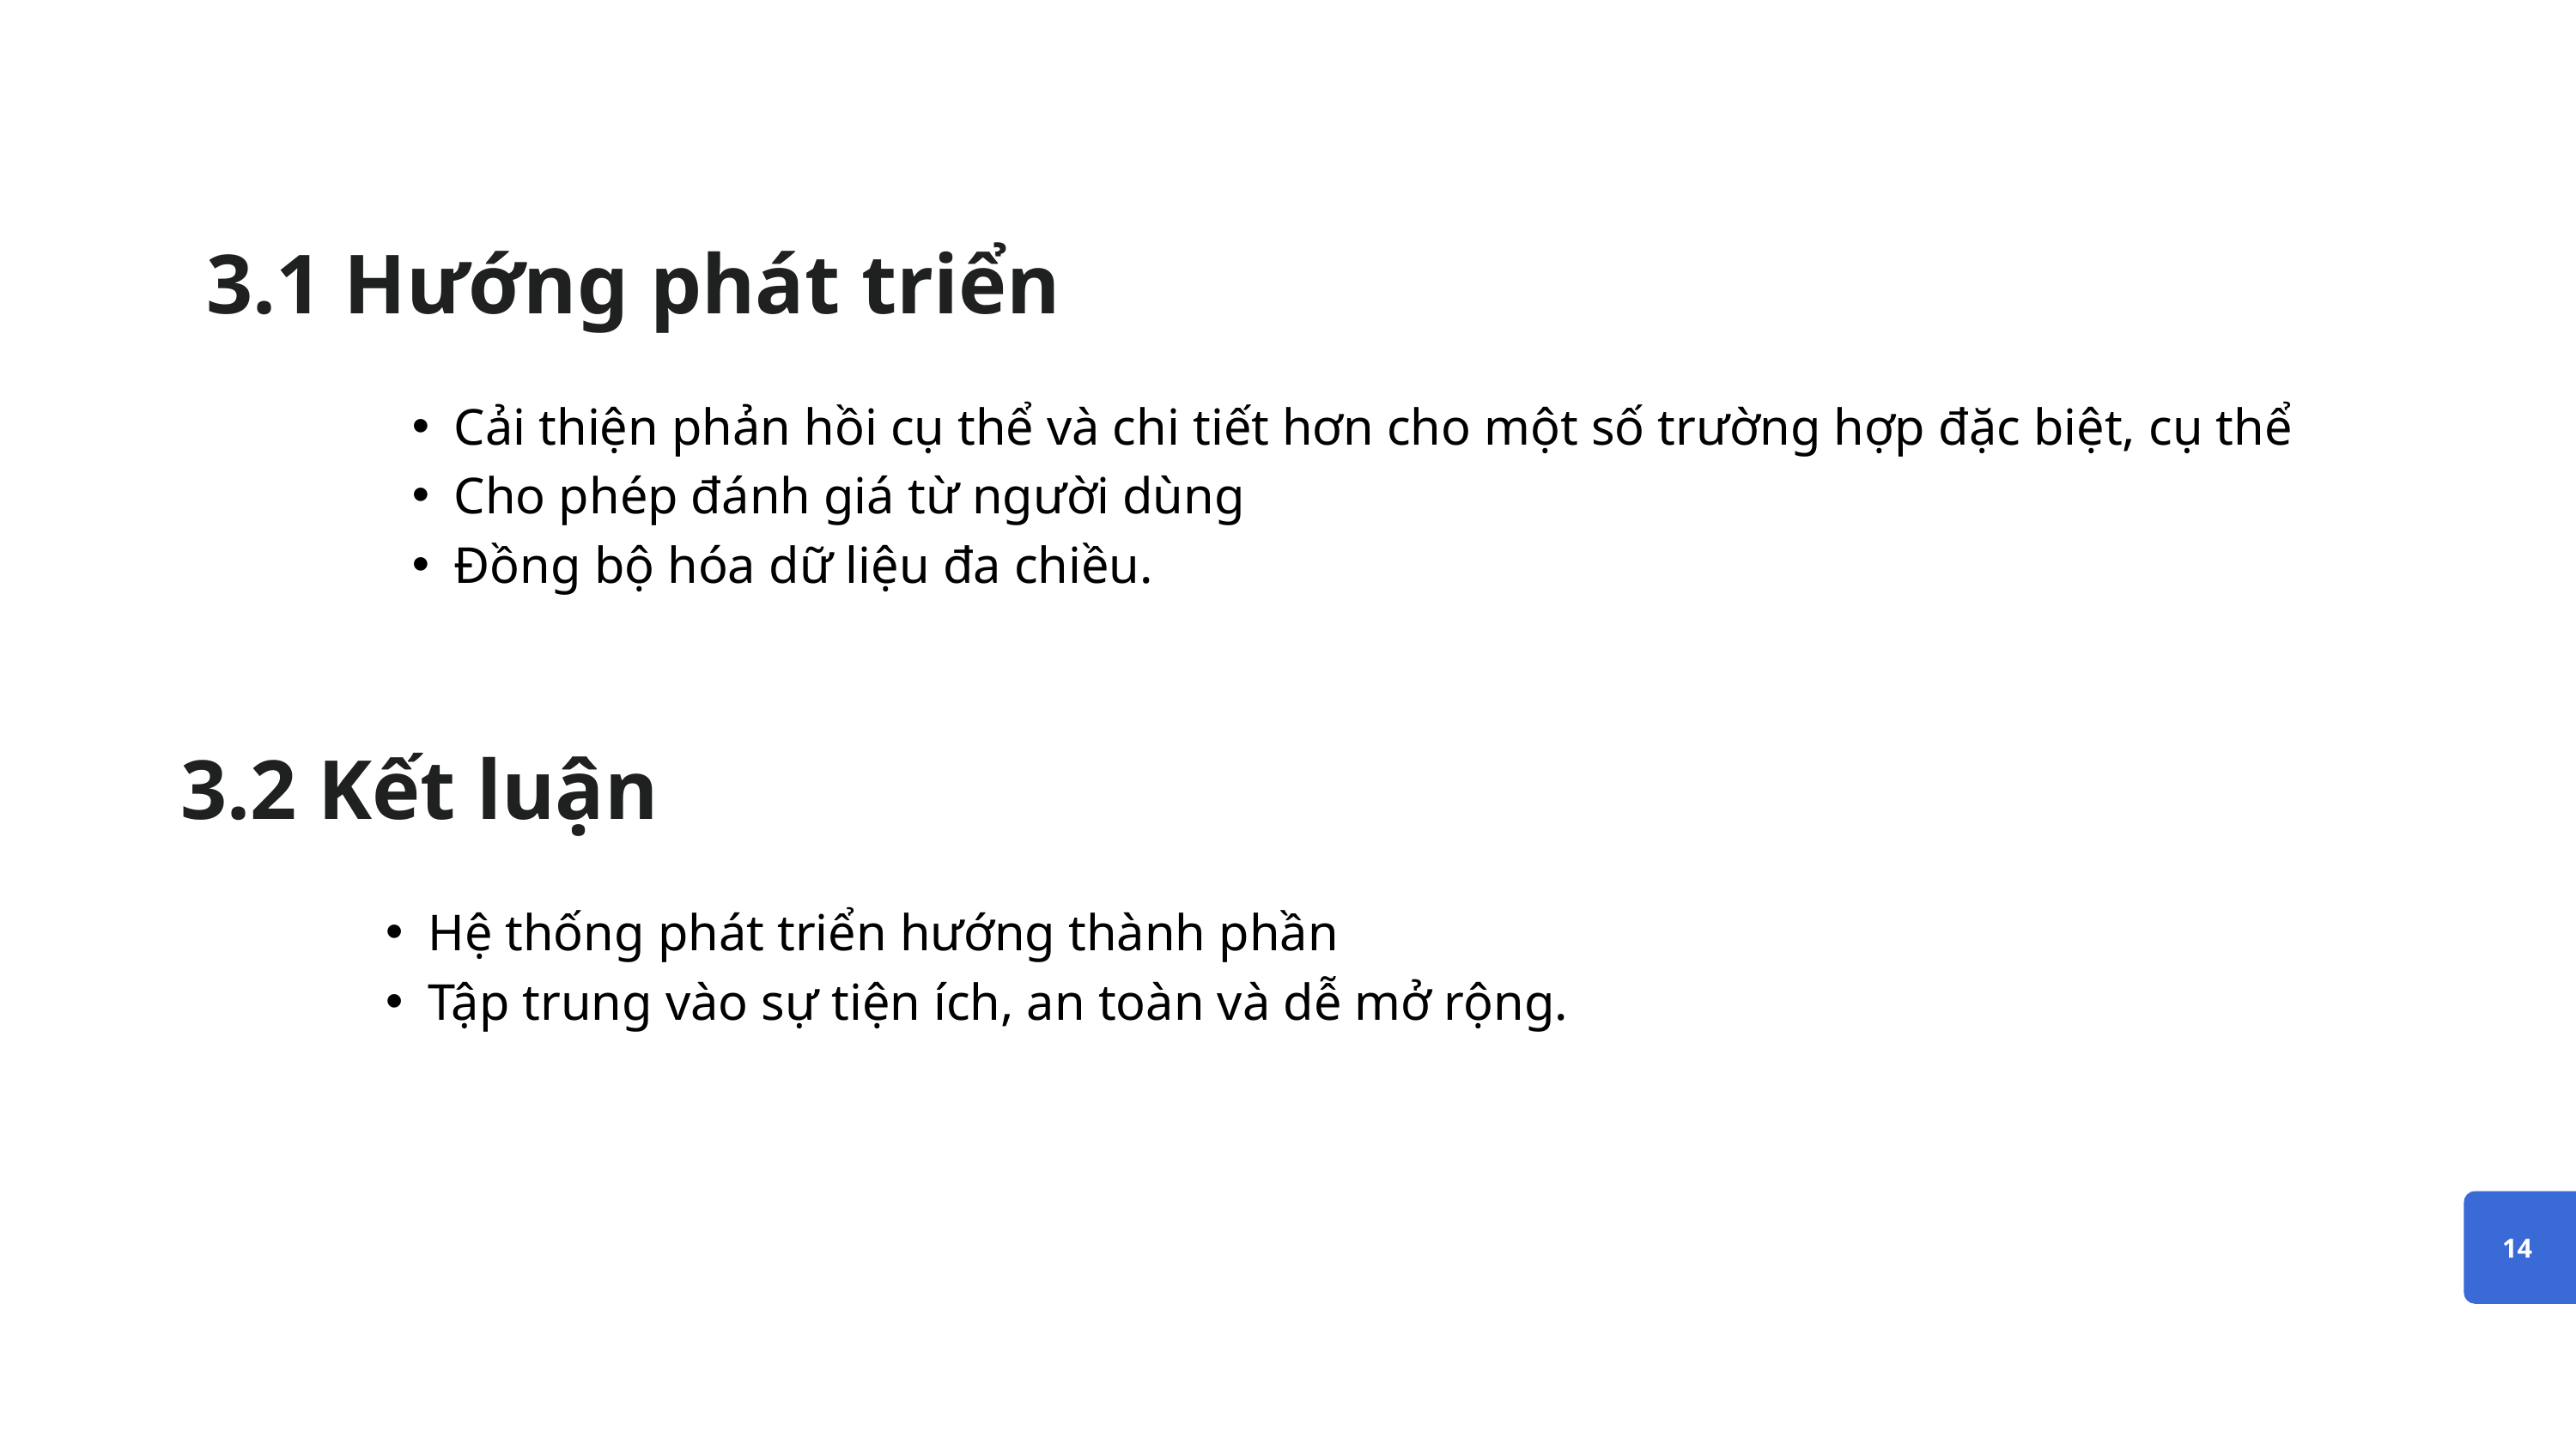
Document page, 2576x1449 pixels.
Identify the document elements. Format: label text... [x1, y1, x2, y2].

text_box 3.1 Hướng phát triển [206, 215, 1498, 326]
text_box Cải thiện phản hồi cụ thể và chi tiết hơn cho một số trường hợp đặc biệt, cụ thể Cho phép đánh giá từ người dùng Đồng bộ hóa dữ liệu đa chiều. [327, 385, 2464, 594]
text_box Hệ thống phát triển hướng thành phần Tập trung vào sự tiện ích, an toàn và dễ mở rộng. [301, 890, 1710, 1030]
text_box 3.2 Kết luận [179, 721, 1471, 832]
text_box [2464, 1185, 2576, 1304]
text_box 14 [2489, 1226, 2553, 1264]
